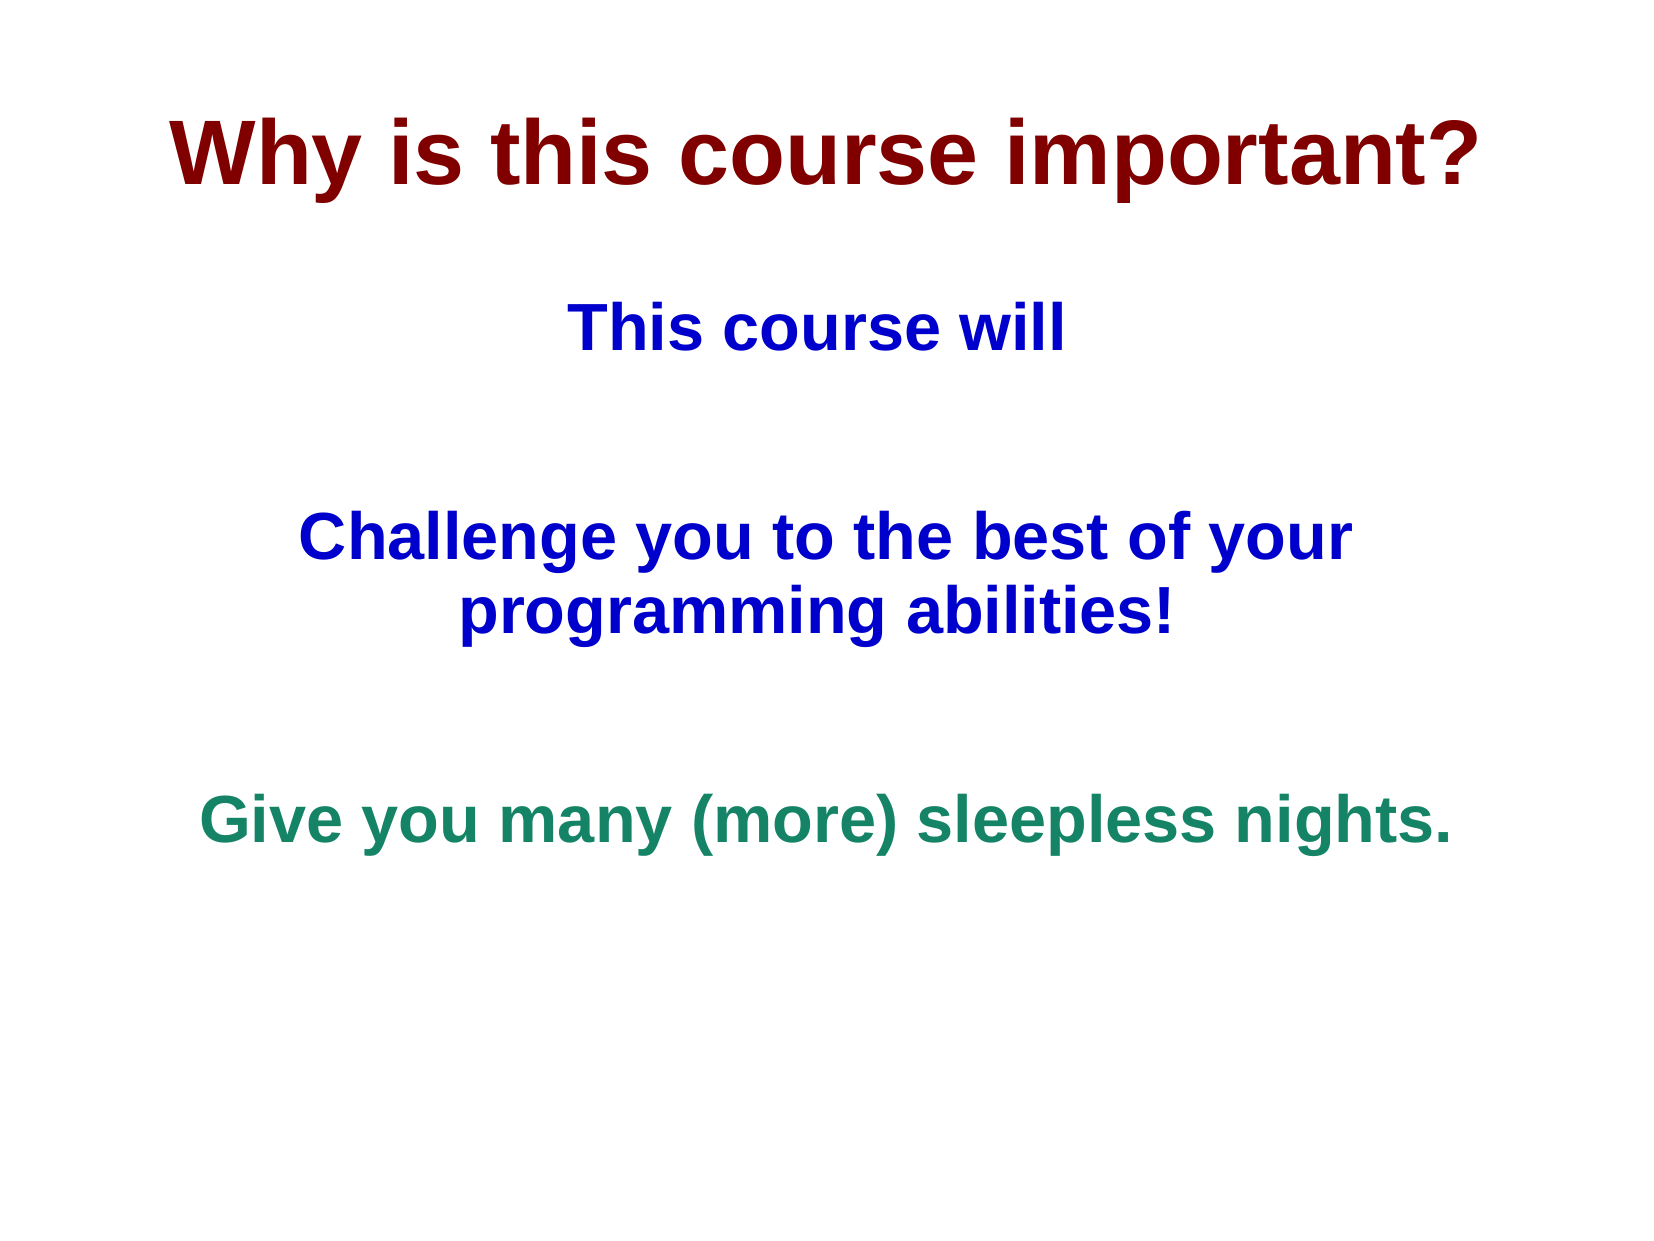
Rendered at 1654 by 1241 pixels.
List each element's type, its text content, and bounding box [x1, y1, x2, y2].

title Why is this course important? [82, 49, 1571, 257]
list This course will Challenge you to the best of your programming abilities! Give you many (more) sleepless nights. [82, 290, 1571, 1010]
